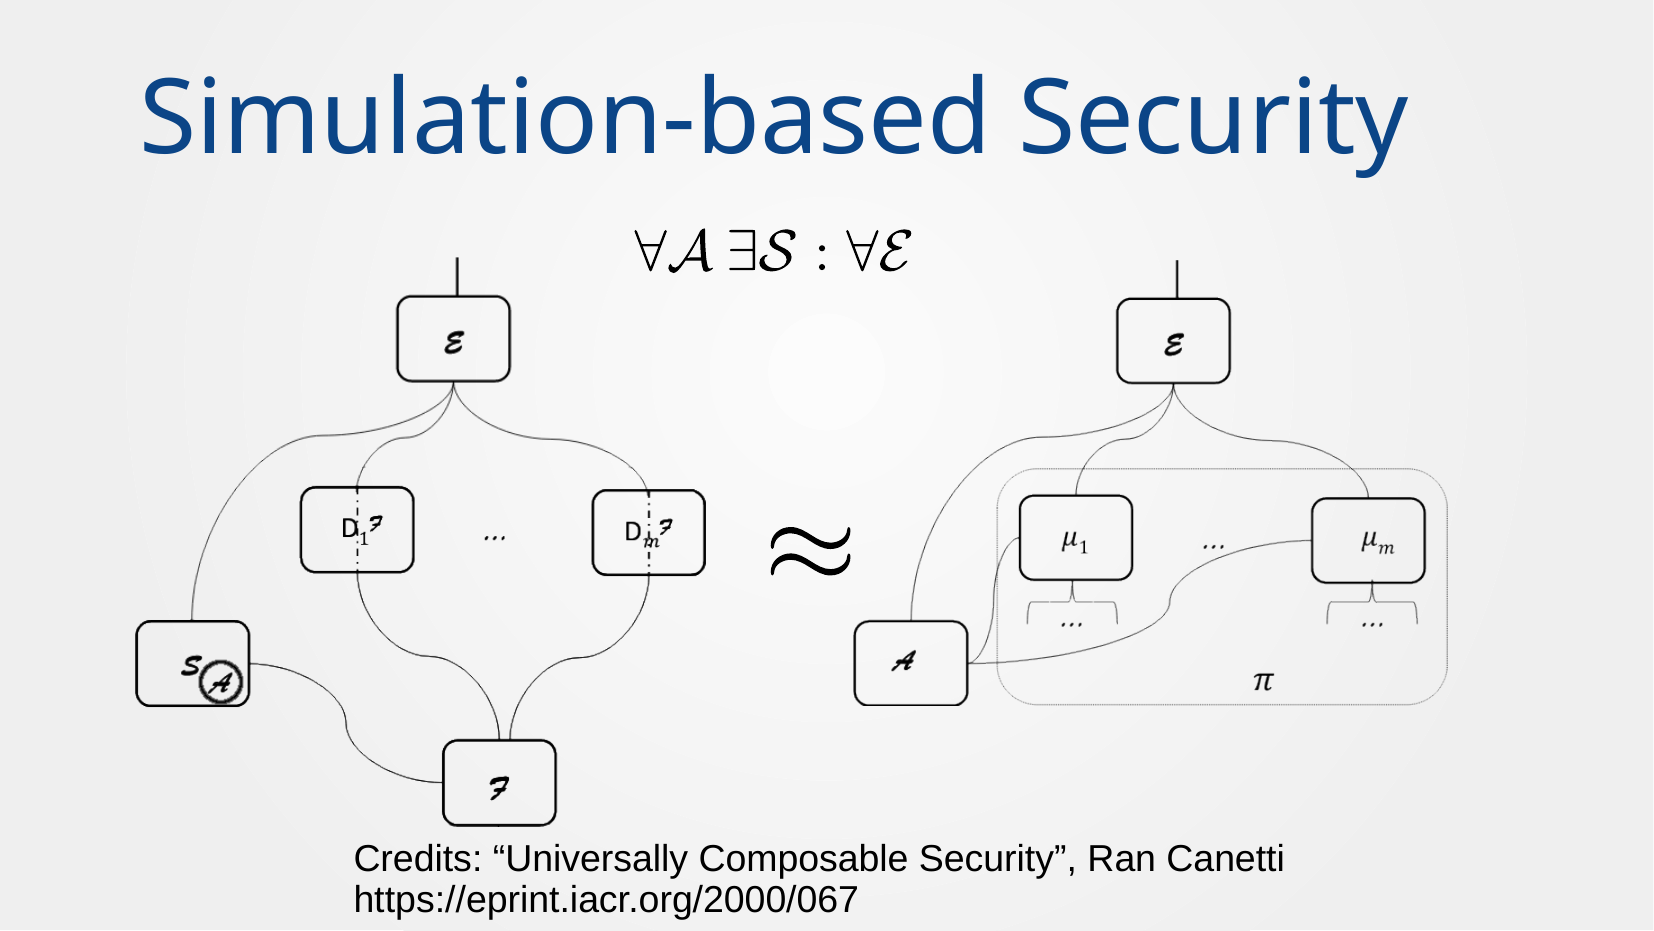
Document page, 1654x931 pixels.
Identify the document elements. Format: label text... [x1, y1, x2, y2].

text_box Credits: “Universally Composable Security”, Ran Canetti https://eprint.iacr.org/2000/067 [338, 829, 1315, 929]
title Simulation-based Security [139, 48, 1515, 184]
picture [135, 225, 1448, 827]
